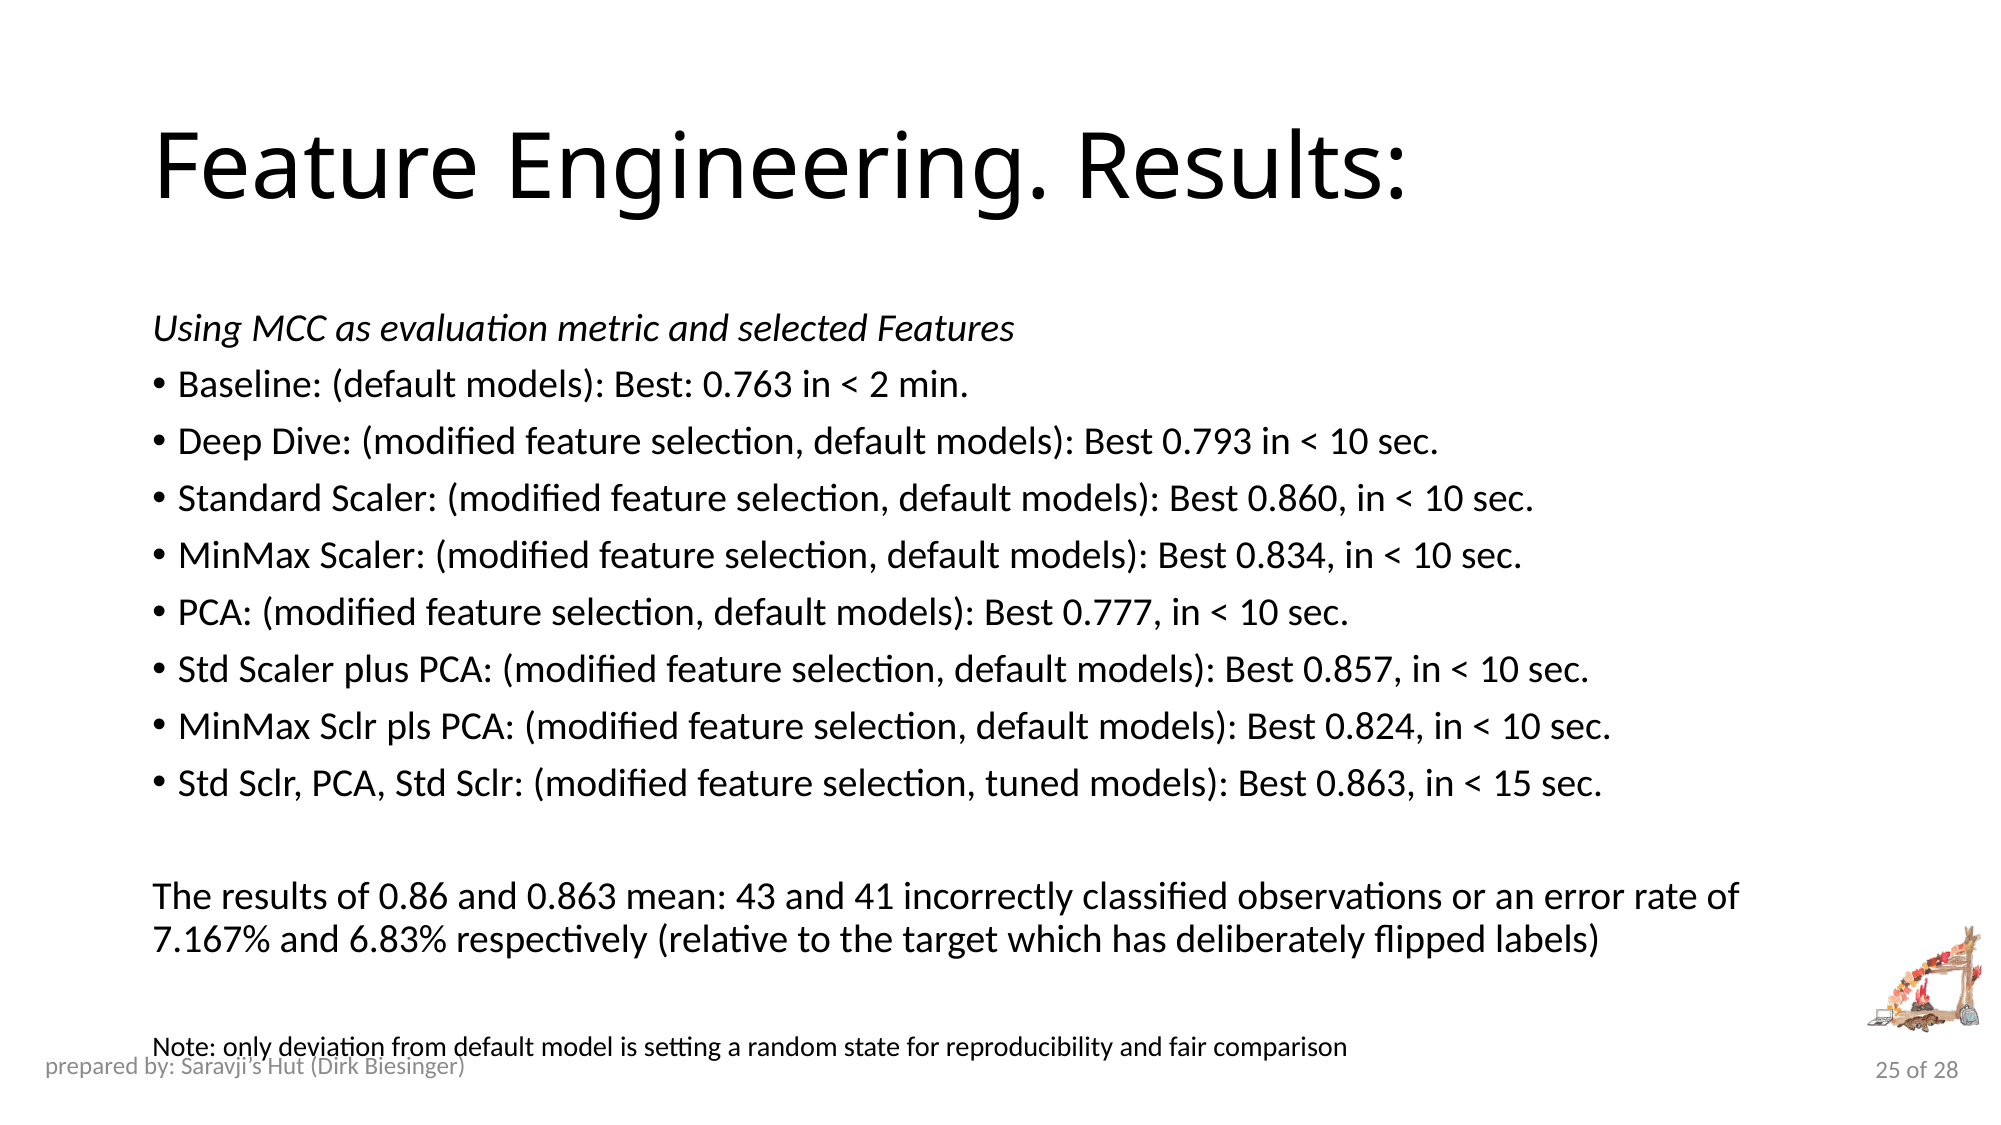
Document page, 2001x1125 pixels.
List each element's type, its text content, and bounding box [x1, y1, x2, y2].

list Using MCC as evaluation metric and selected Features Baseline: (default models): Best: 0.763 in < 2 min. Deep Dive: (modified feature selection, default models): Best 0.793 in < 10 sec. Standard Scaler: (modified feature selection, default models): Best 0.860, in < 10 sec. MinMax Scaler: (modified feature selection, default models): Best 0.834, in < 10 sec. PCA: (modified feature selection, default models): Best 0.777, in < 10 sec. Std Scaler plus PCA: (modified feature selection, default models): Best 0.857, in < 10 sec. MinMax Sclr pls PCA: (modified feature selection, default models): Best 0.824, in < 10 sec. Std Sclr, PCA, Std Sclr: (modified feature selection, tuned models): Best 0.863, in < 15 sec. The results of 0.86 and 0.863 mean: 43 and 41 incorrectly classified observations or an error rate of 7.167% and 6.83% respectively (relative to the target which has deliberately flipped labels) Note: only deviation from default model is setting a random state for reproducibility and fair comparison [137, 299, 1863, 1085]
picture [1863, 908, 1996, 1050]
title Feature Engineering. Results: [137, 59, 1863, 278]
